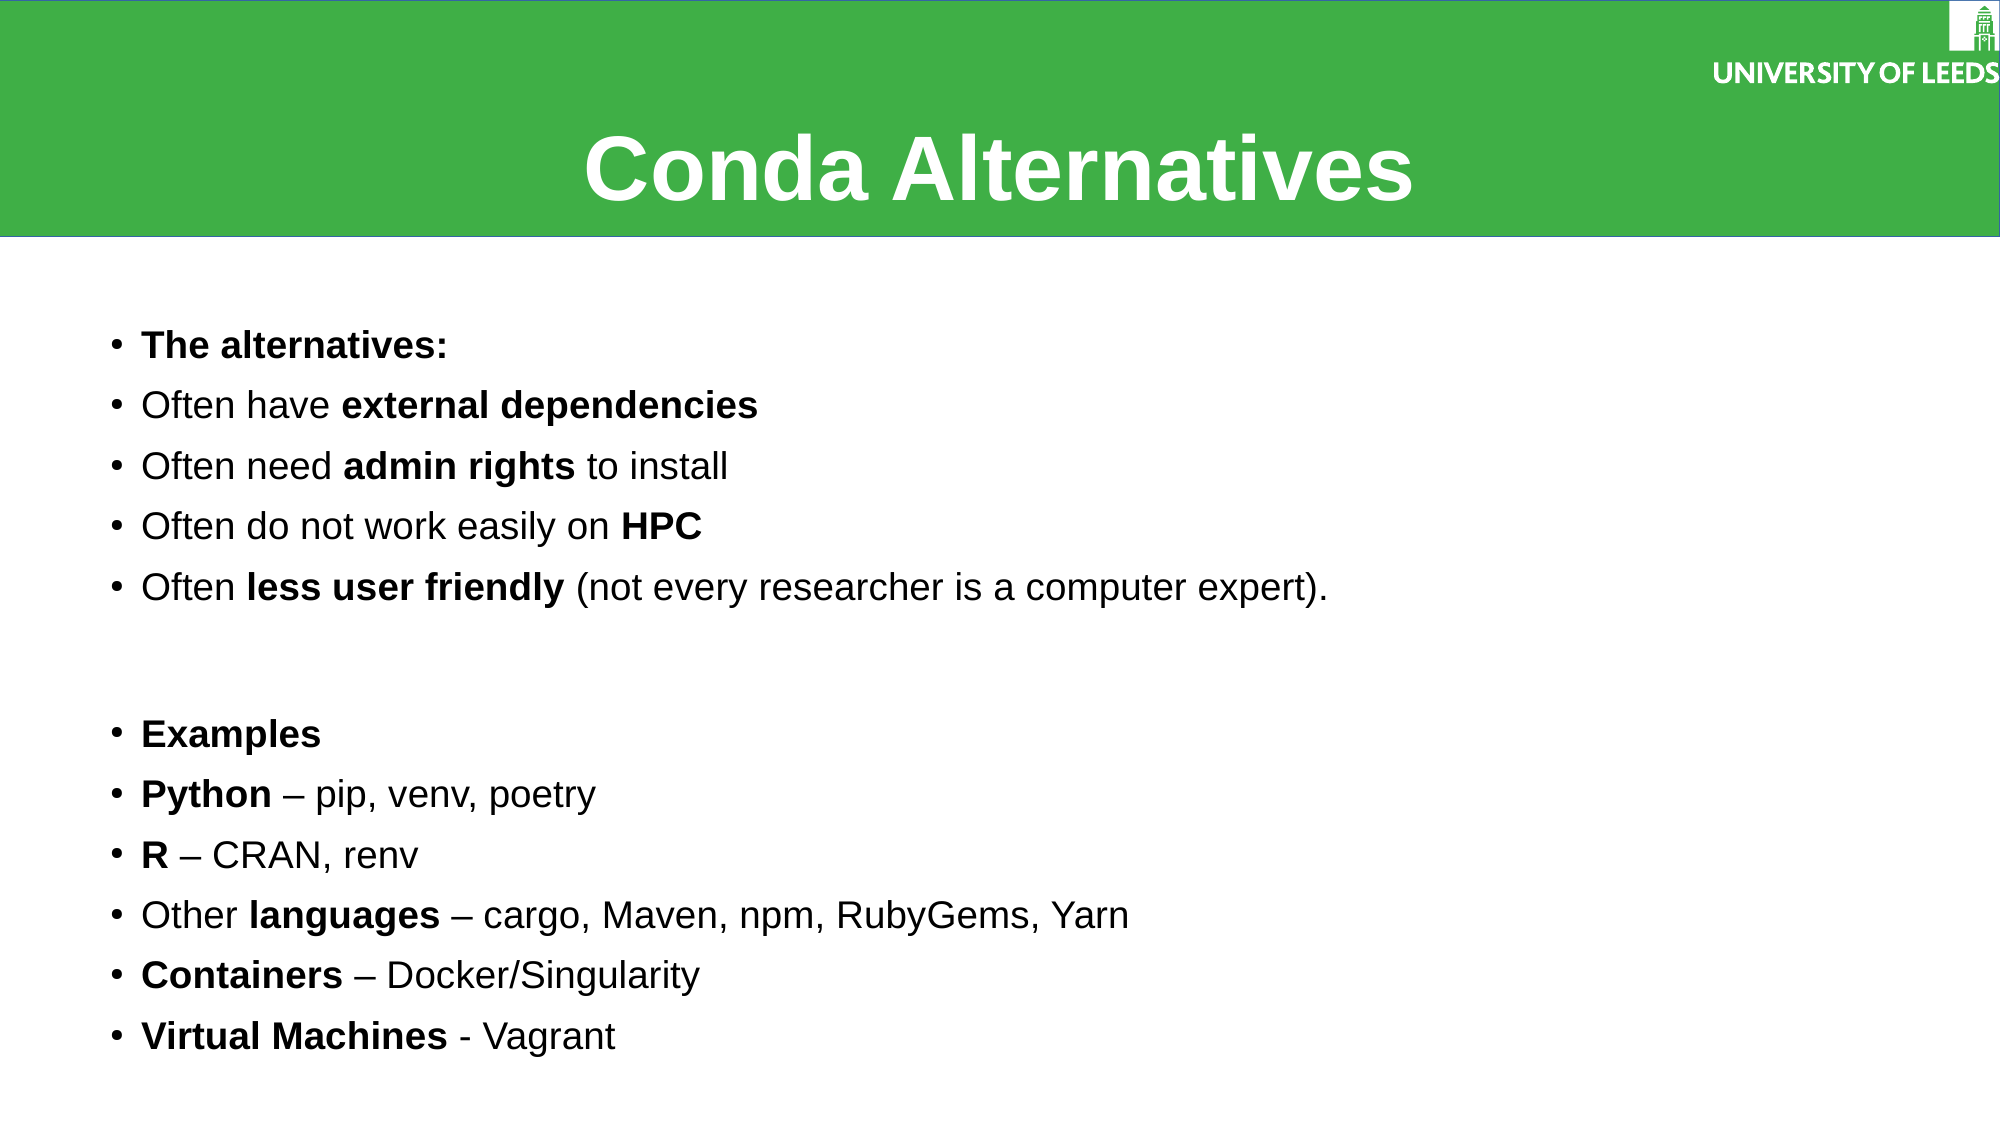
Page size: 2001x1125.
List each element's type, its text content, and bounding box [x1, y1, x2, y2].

picture [1712, 0, 2000, 85]
title Conda Alternatives [137, 59, 1863, 263]
text_box [0, 0, 1712, 237]
text_box [1863, 85, 2000, 237]
list The alternatives: Often have external dependencies Often need admin rights to install Often do not work easily on HPC Often less user friendly (not every researcher is a computer expert). Examples Python – pip, venv, poetry R – CRAN, renv Other languages – cargo, Maven, npm, RubyGems, Yarn Containers – Docker/Singularity Virtual Machines - Vagrant [99, 263, 1920, 1063]
